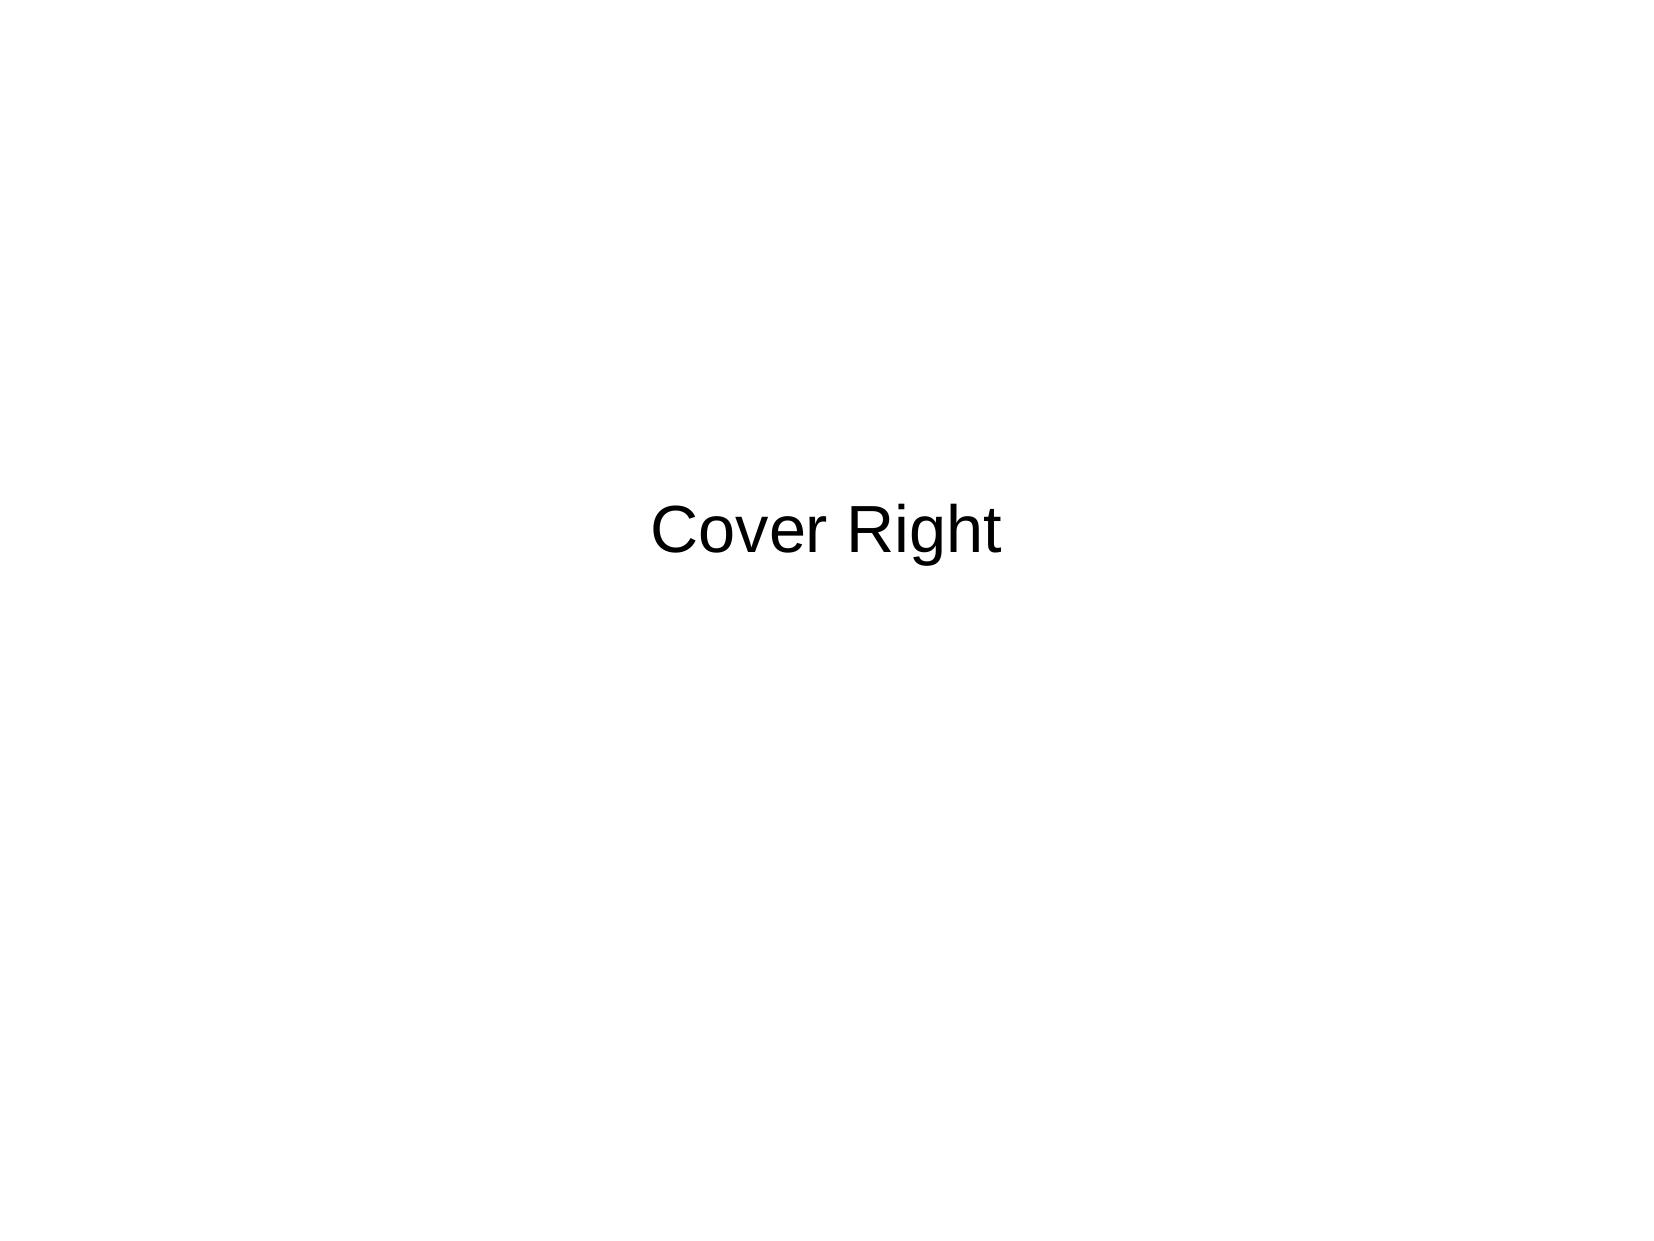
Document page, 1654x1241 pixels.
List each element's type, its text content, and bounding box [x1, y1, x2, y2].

subtitle Cover Right [82, 49, 1571, 1010]
